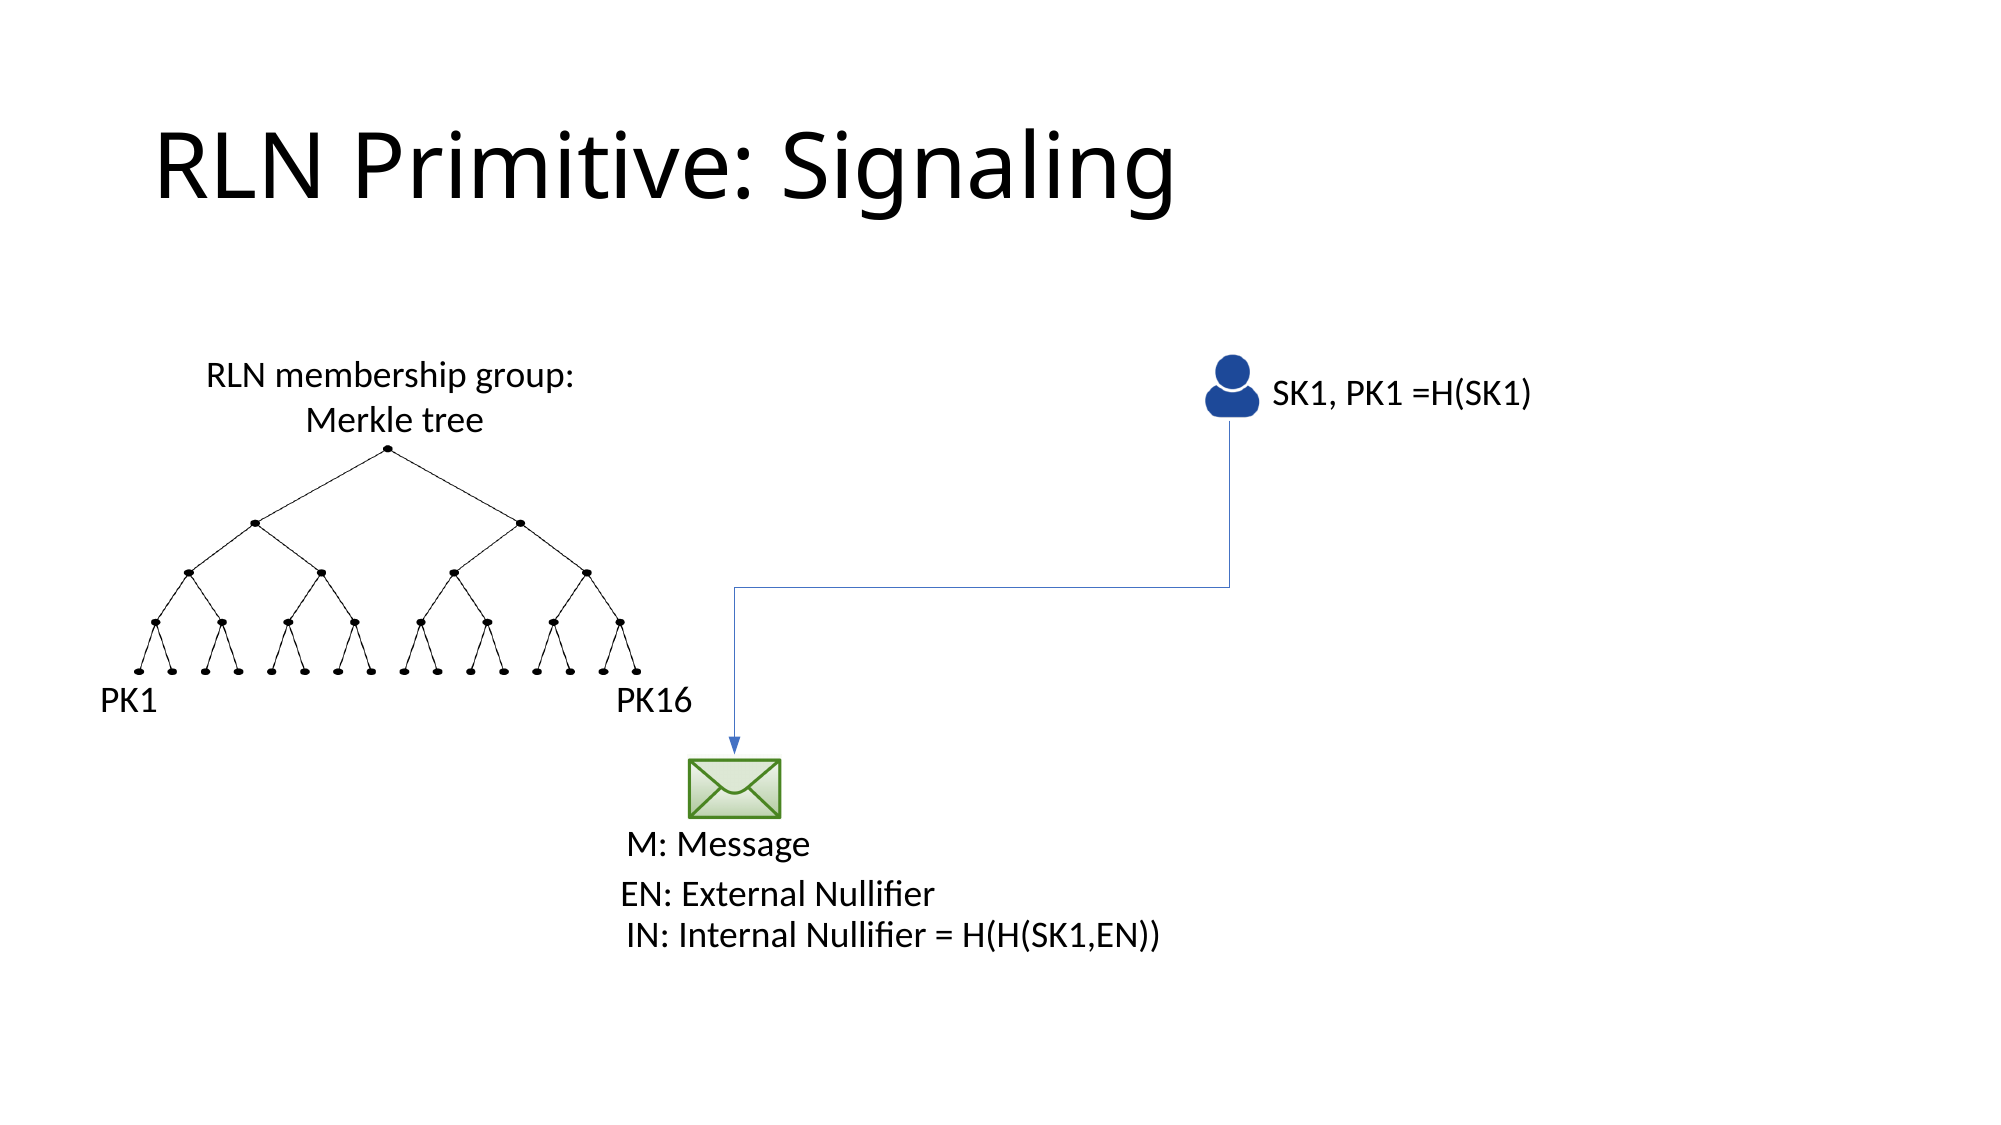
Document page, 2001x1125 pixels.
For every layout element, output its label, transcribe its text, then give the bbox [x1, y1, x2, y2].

text_box IN: Internal Nullifier = H(H(SK1,EN)) [611, 903, 1177, 963]
title RLN Primitive: Signaling [137, 59, 1863, 278]
picture [1190, 351, 1269, 421]
text_box M: Message [611, 812, 826, 861]
picture [687, 754, 782, 812]
text_box PK16 [601, 668, 708, 728]
picture [134, 445, 641, 675]
text_box EN: External Nullifier [605, 861, 951, 921]
text_box SK1, PK1 =H(SK1) [1257, 360, 1552, 421]
text_box PK1 [85, 667, 173, 727]
text_box RLN membership group: Merkle tree [191, 343, 599, 448]
